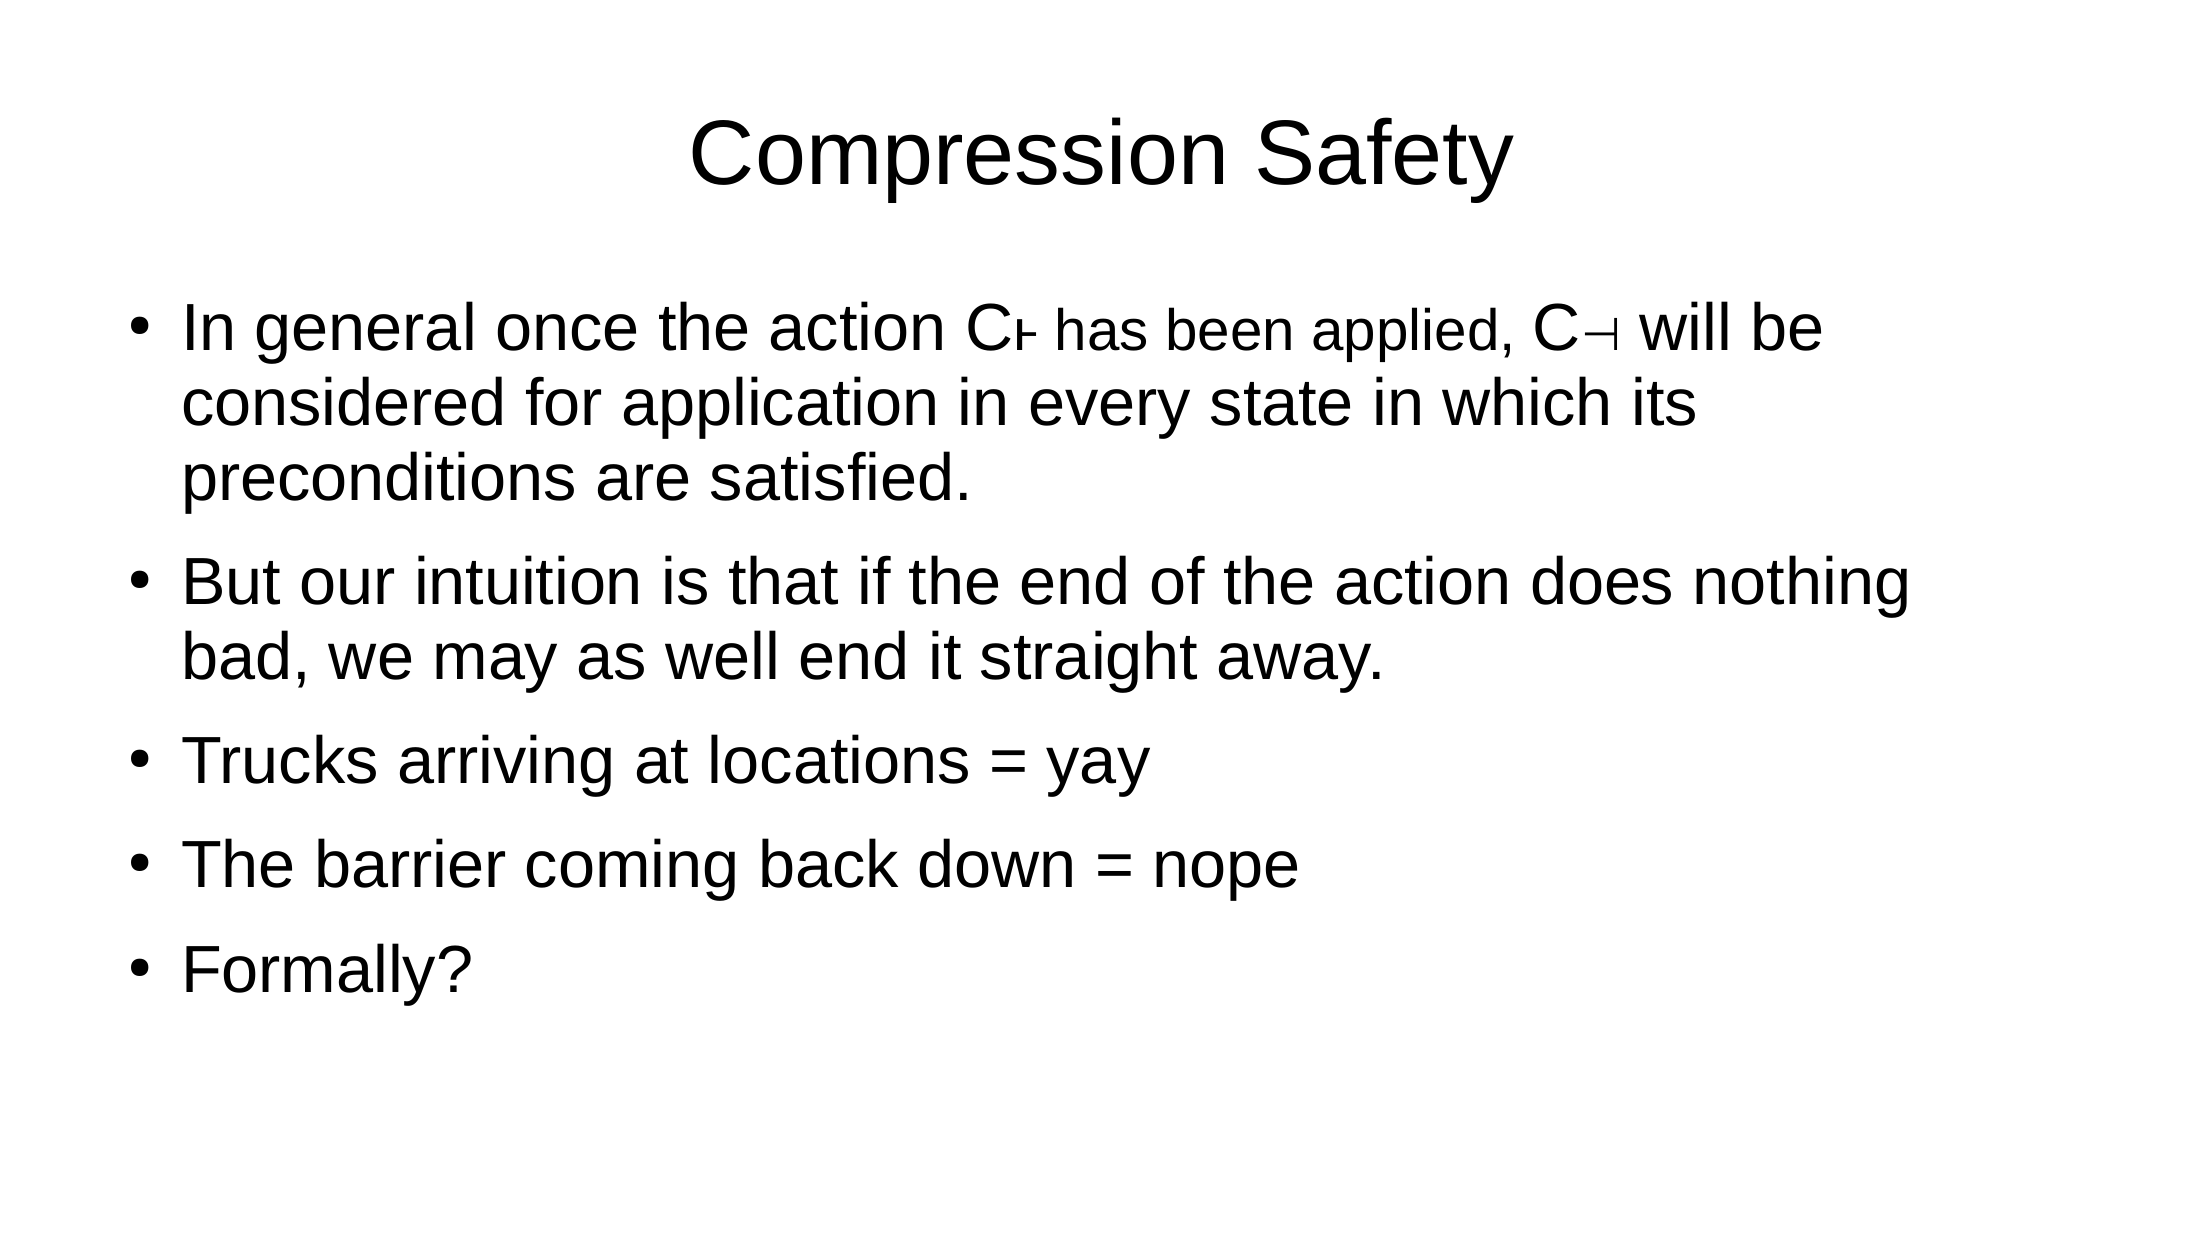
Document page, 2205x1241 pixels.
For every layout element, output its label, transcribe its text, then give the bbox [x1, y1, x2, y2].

title Compression Safety [110, 49, 2095, 257]
list In general once the action Cⱶ has been applied, C⊣ will be considered for application in every state in which its preconditions are satisfied. But our intuition is that if the end of the action does nothing bad, we may as well end it straight away. Trucks arriving at locations = yay The barrier coming back down = nope Formally? [110, 290, 2051, 1010]
